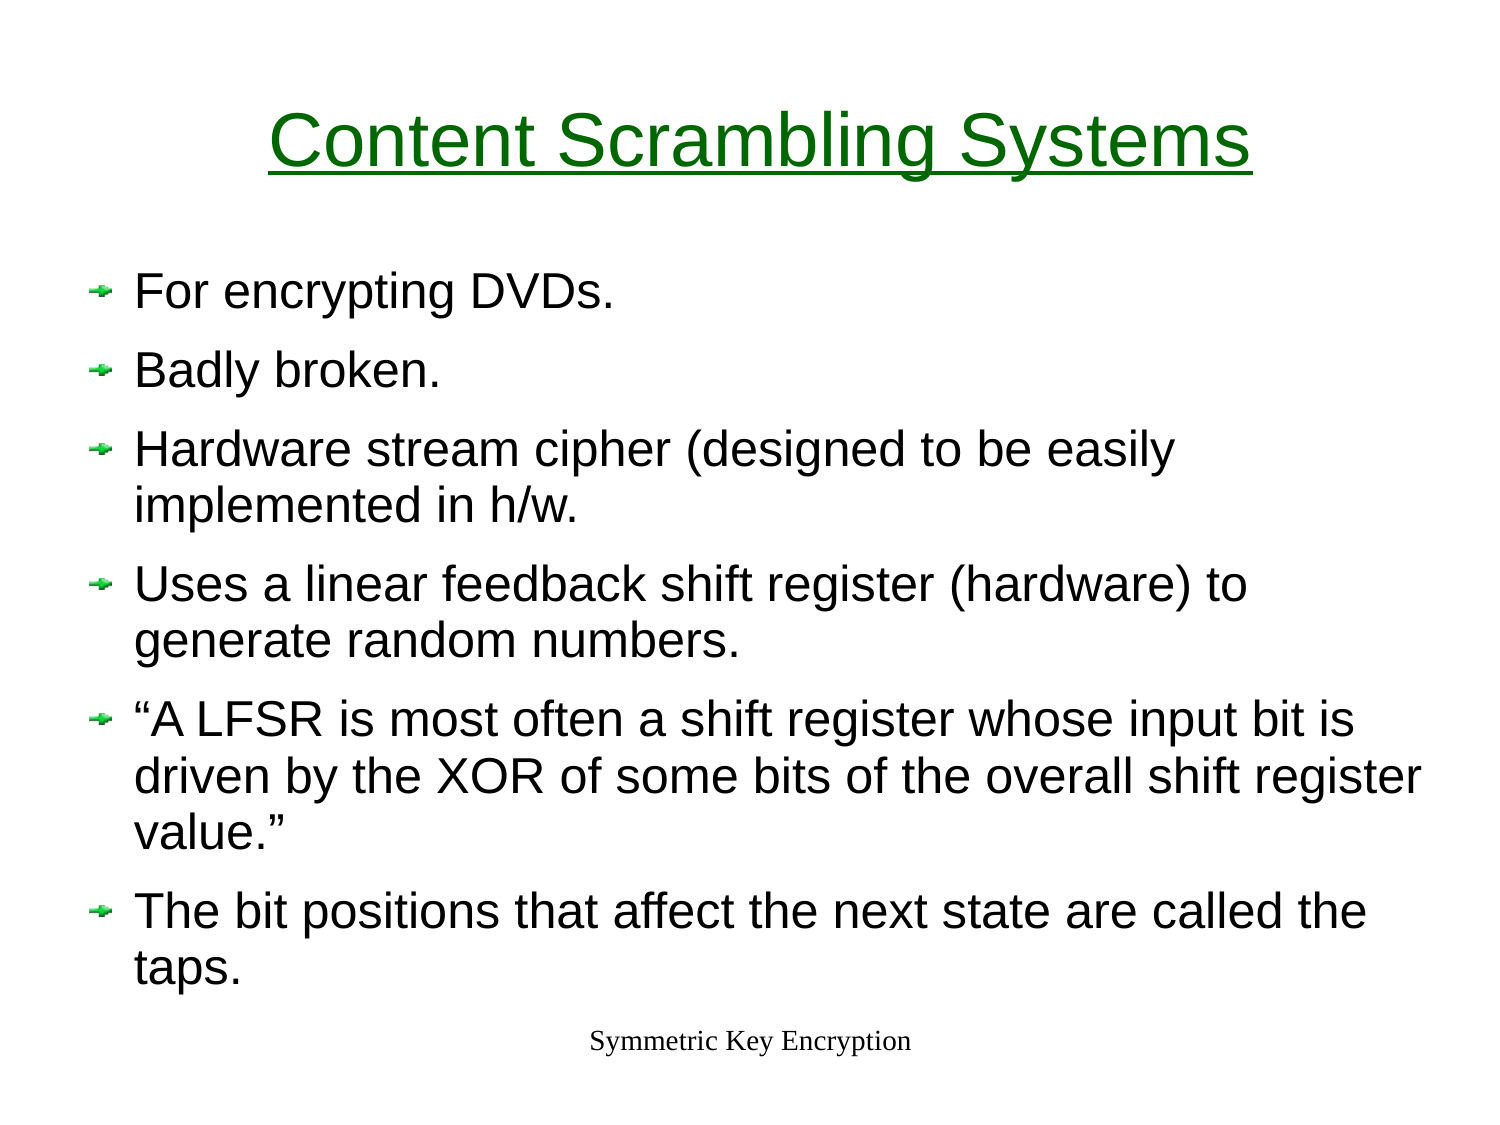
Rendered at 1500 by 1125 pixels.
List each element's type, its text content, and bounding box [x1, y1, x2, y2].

list For encrypting DVDs. Badly broken. Hardware stream cipher (designed to be easily implemented in h/w. Uses a linear feedback shift register (hardware) to generate random numbers. “A LFSR is most often a shift register whose input bit is driven by the XOR of some bits of the overall shift register value.” The bit positions that affect the next state are called the taps. [75, 263, 1447, 997]
title Content Scrambling Systems [75, 44, 1447, 236]
